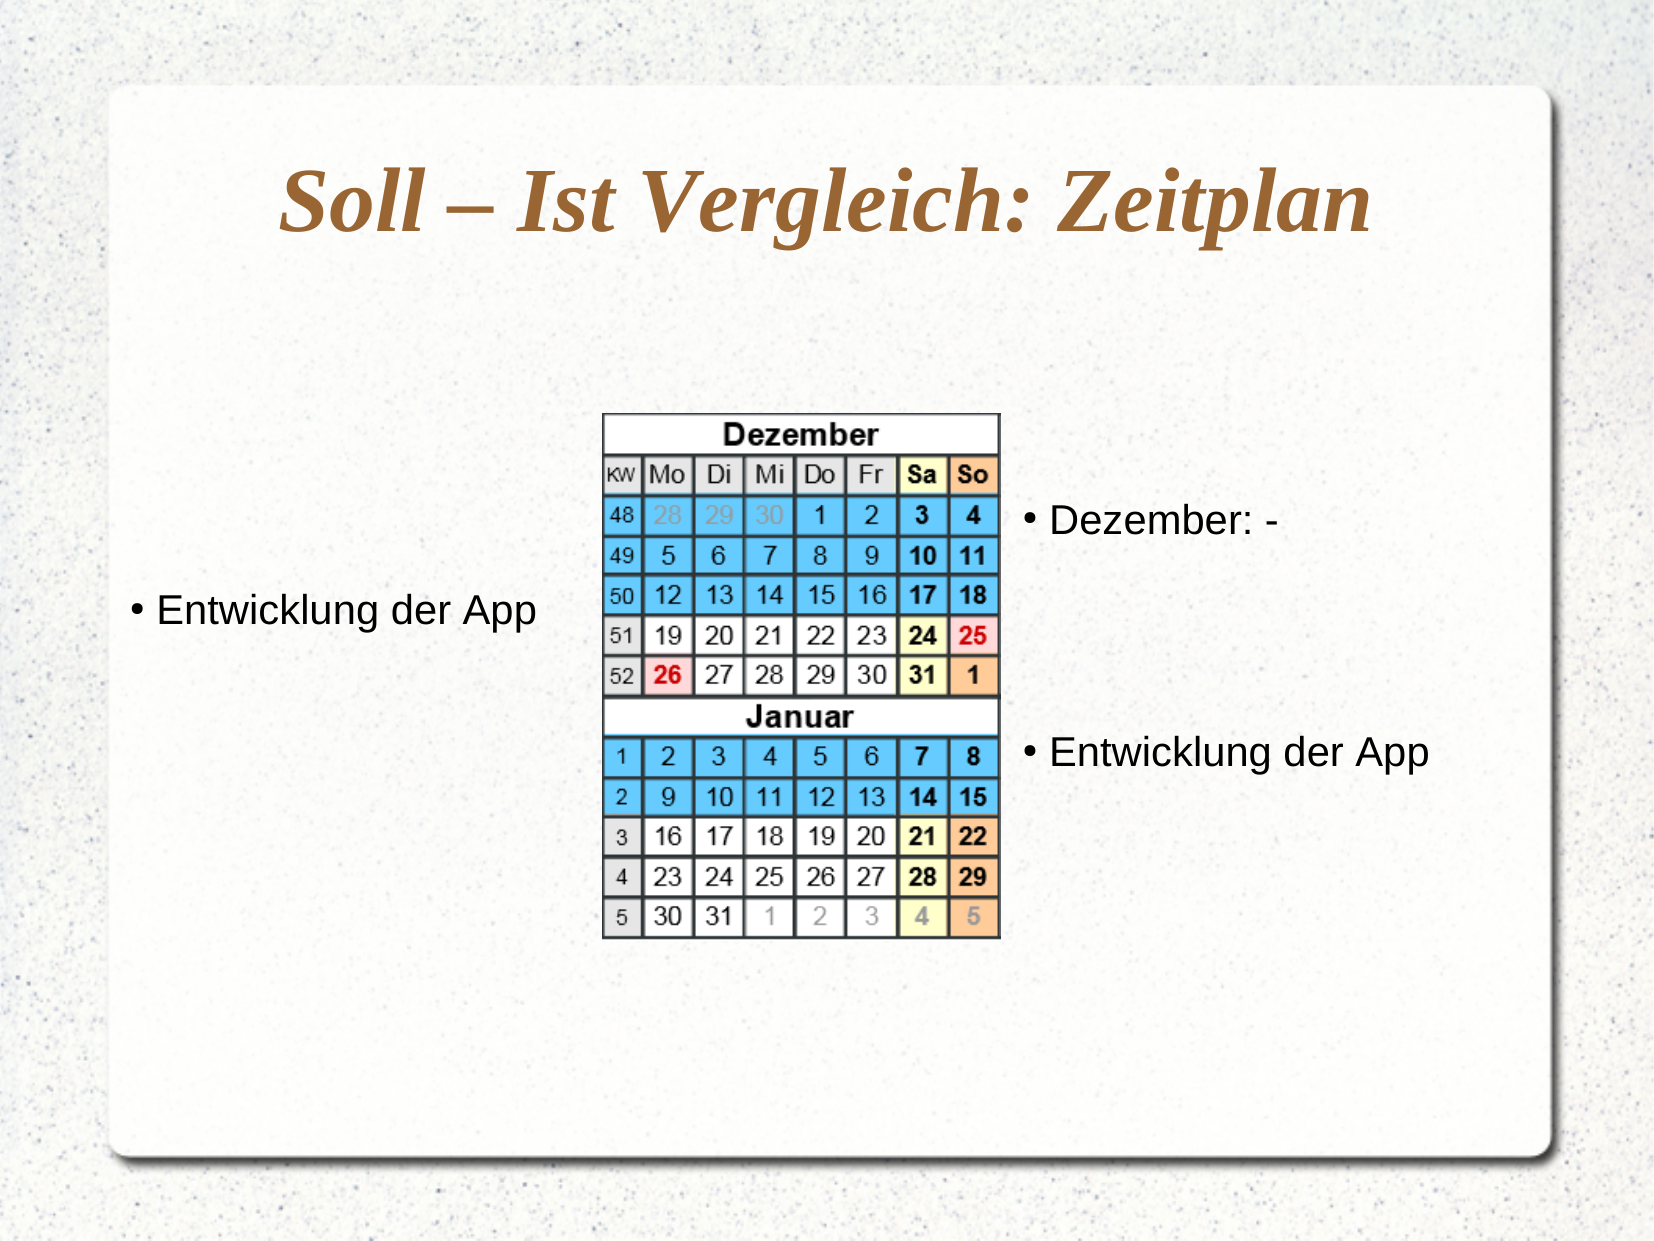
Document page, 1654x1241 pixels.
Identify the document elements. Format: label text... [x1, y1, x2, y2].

subtitle Entwicklung der App [129, 354, 603, 1164]
text_box Dezember: - Entwicklung der App [1022, 356, 1496, 1166]
title Soll – Ist Vergleich: Zeitplan [118, 96, 1536, 304]
picture [0, 0, 1654, 1241]
